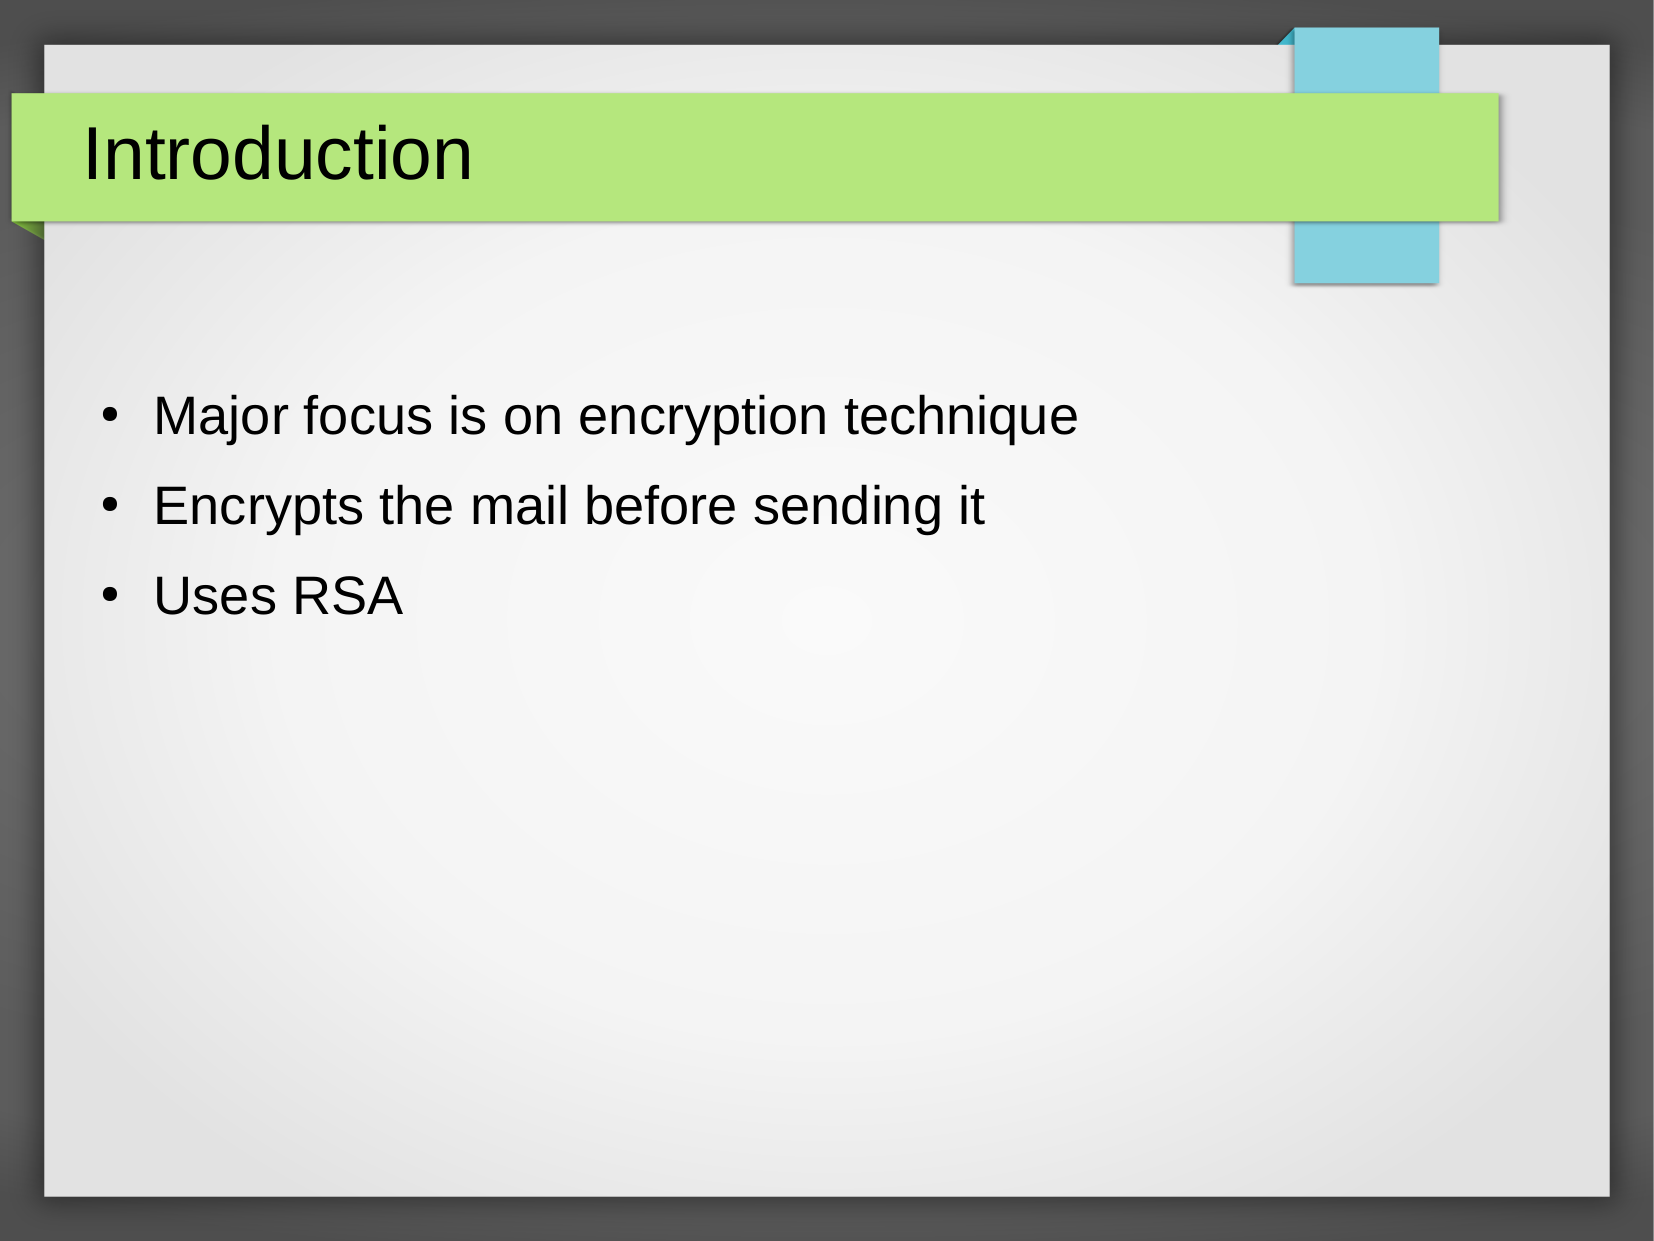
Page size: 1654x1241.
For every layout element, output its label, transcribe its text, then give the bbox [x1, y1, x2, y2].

picture [0, 0, 1654, 1241]
list Major focus is on encryption technique Encrypts the mail before sending it Uses RSA [82, 295, 1571, 1015]
title Introduction [82, 94, 1264, 213]
